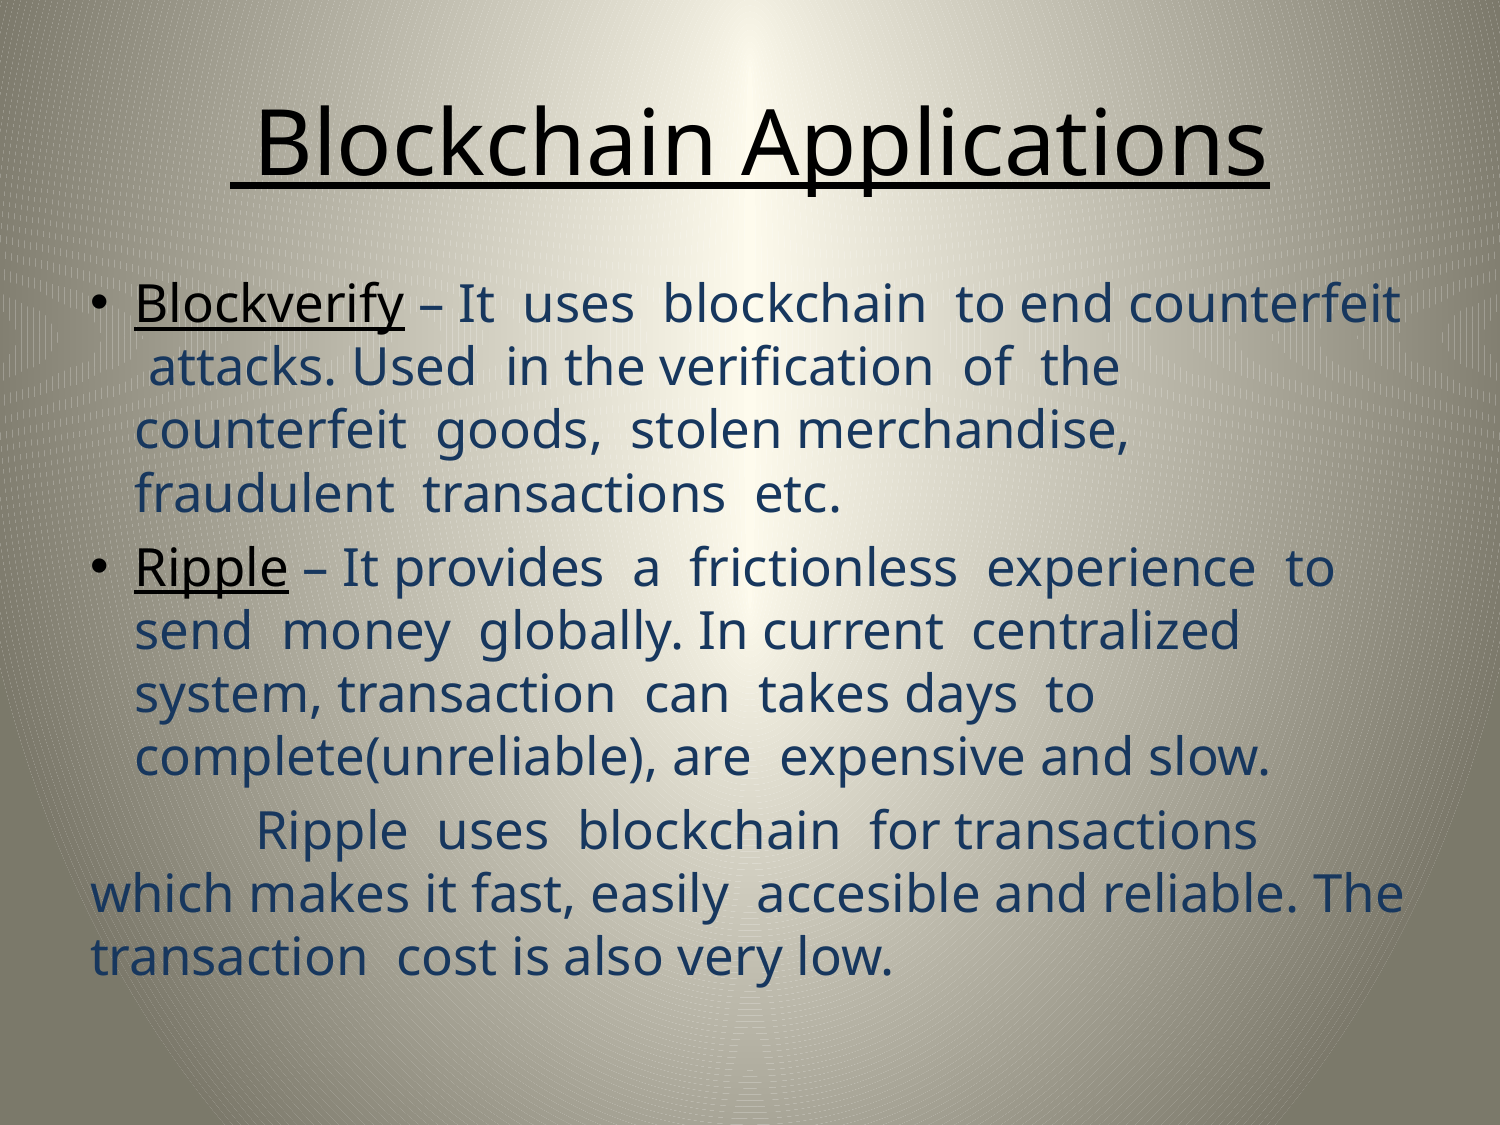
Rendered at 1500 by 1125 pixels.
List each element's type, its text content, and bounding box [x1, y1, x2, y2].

list Blockverify – It uses blockchain to end counterfeit attacks. Used in the verification of the counterfeit goods, stolen merchandise, fraudulent transactions etc. Ripple – It provides a frictionless experience to send money globally. In current centralized system, transaction can takes days to complete(unreliable), are expensive and slow. Ripple uses blockchain for transactions which makes it fast, easily accesible and reliable. The transaction cost is also very low. [75, 262, 1425, 1005]
title Blockchain Applications [75, 45, 1425, 233]
